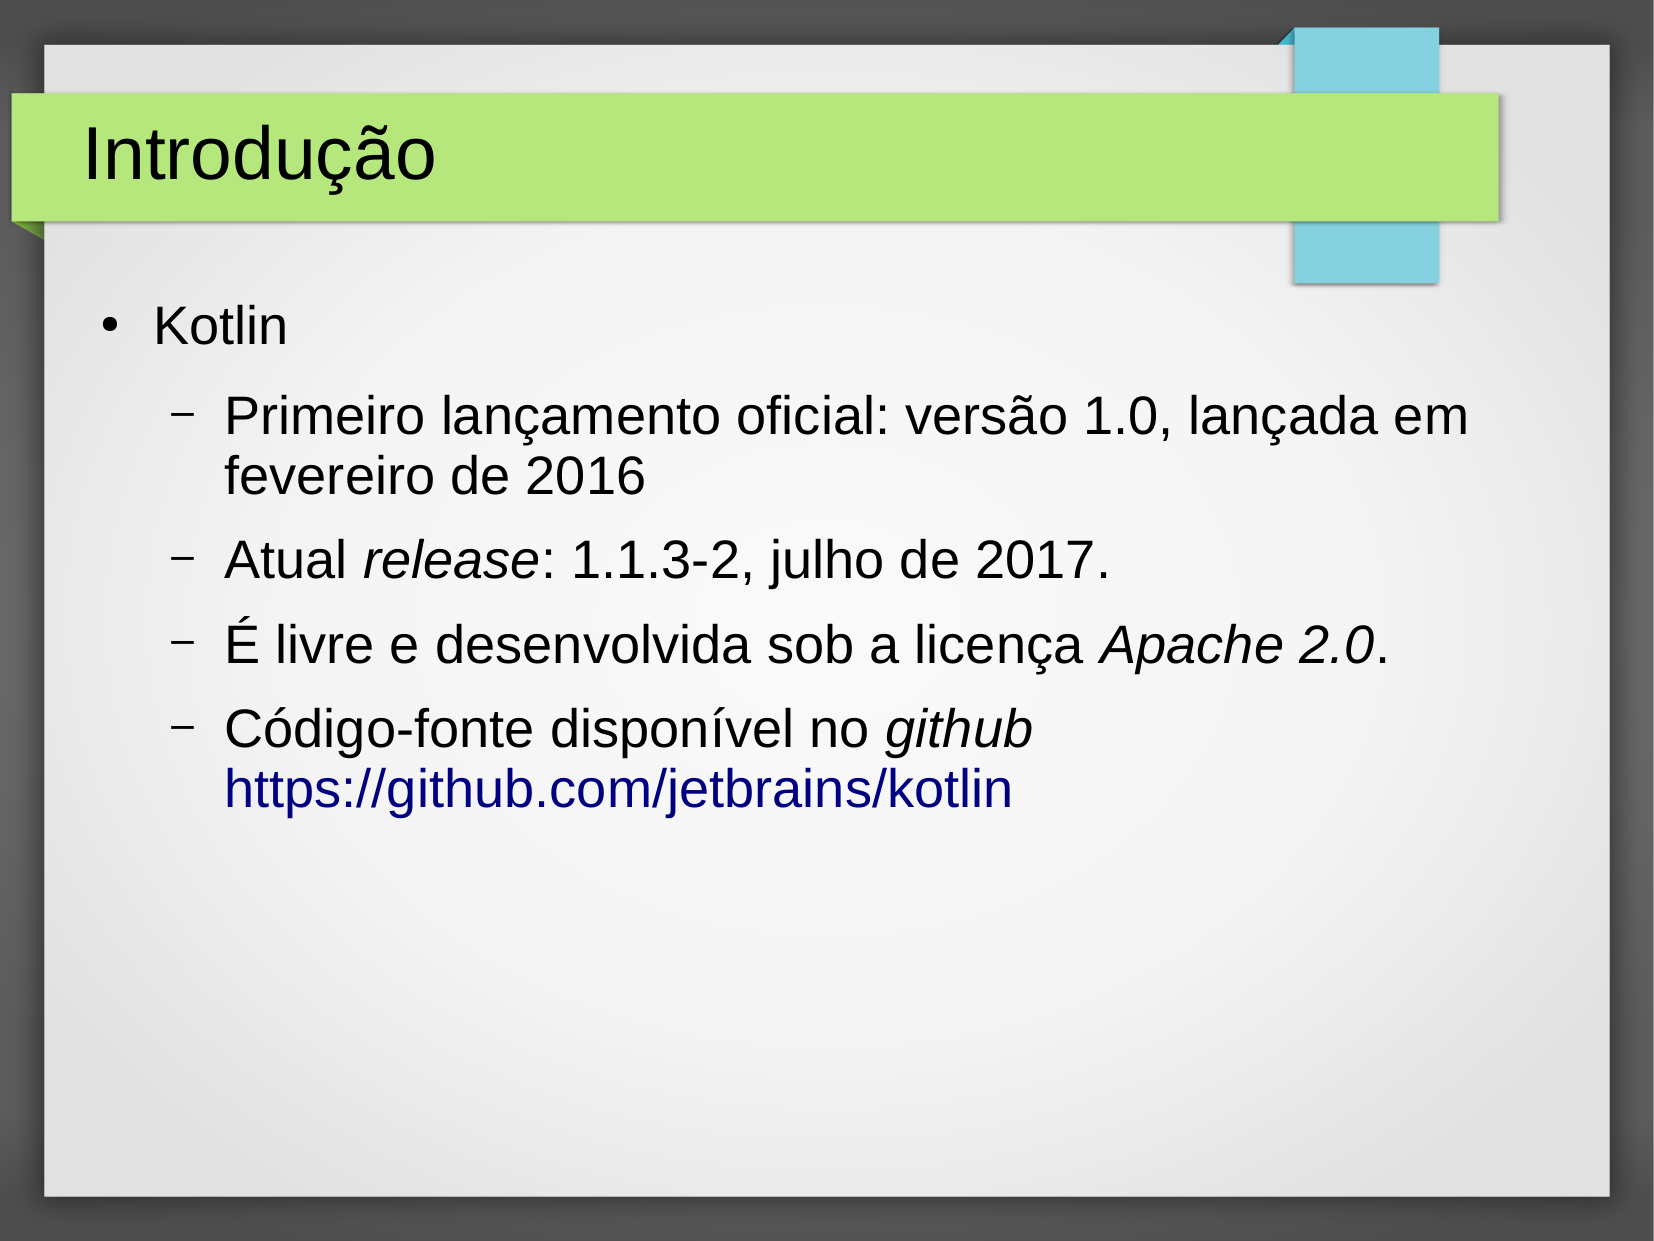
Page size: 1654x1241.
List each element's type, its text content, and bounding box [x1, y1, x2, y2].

title Introdução [82, 94, 1264, 213]
picture [0, 0, 1654, 1241]
list Kotlin Primeiro lançamento oficial: versão 1.0, lançada em fevereiro de 2016 Atual release: 1.1.3-2, julho de 2017. É livre e desenvolvida sob a licença Apache 2.0. Código-fonte disponível no githubhttps://github.com/jetbrains/kotlin [82, 295, 1571, 1015]
